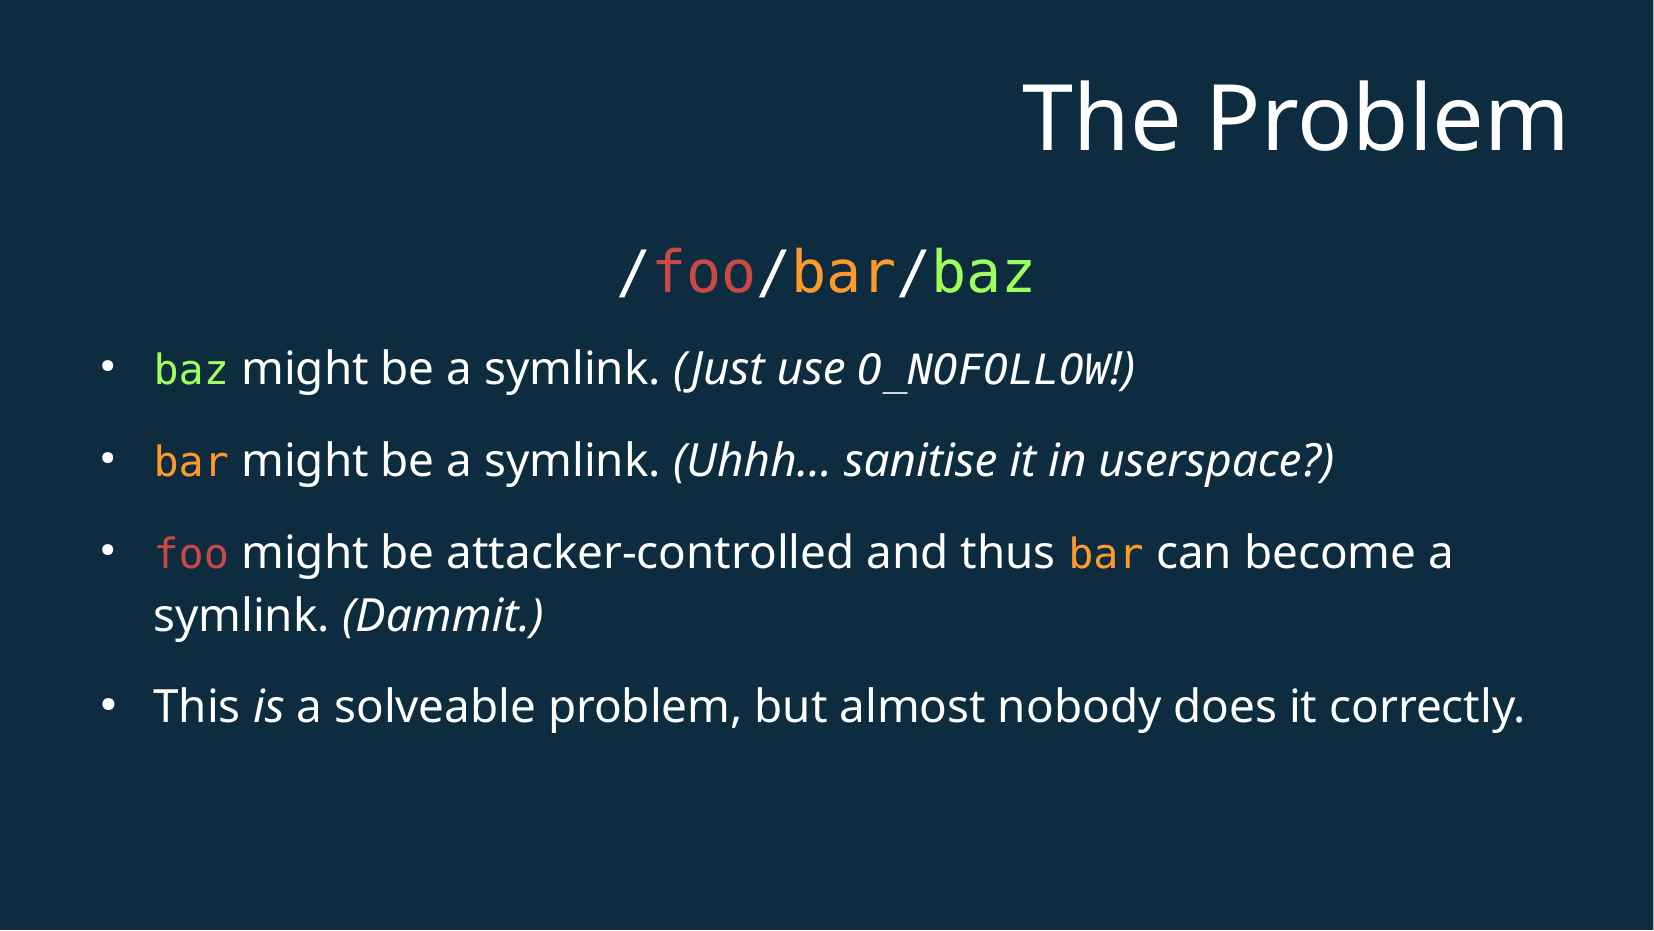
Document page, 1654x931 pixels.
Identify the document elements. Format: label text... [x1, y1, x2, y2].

list /foo/bar/baz baz might be a symlink. (Just use O_NOFOLLOW!) bar might be a symlink. (Uhhh… sanitise it in userspace?) foo might be attacker-controlled and thus bar can become a symlink. (Dammit.) This is a solveable problem, but almost nobody does it correctly. [82, 217, 1571, 758]
title The Problem [82, 37, 1571, 193]
